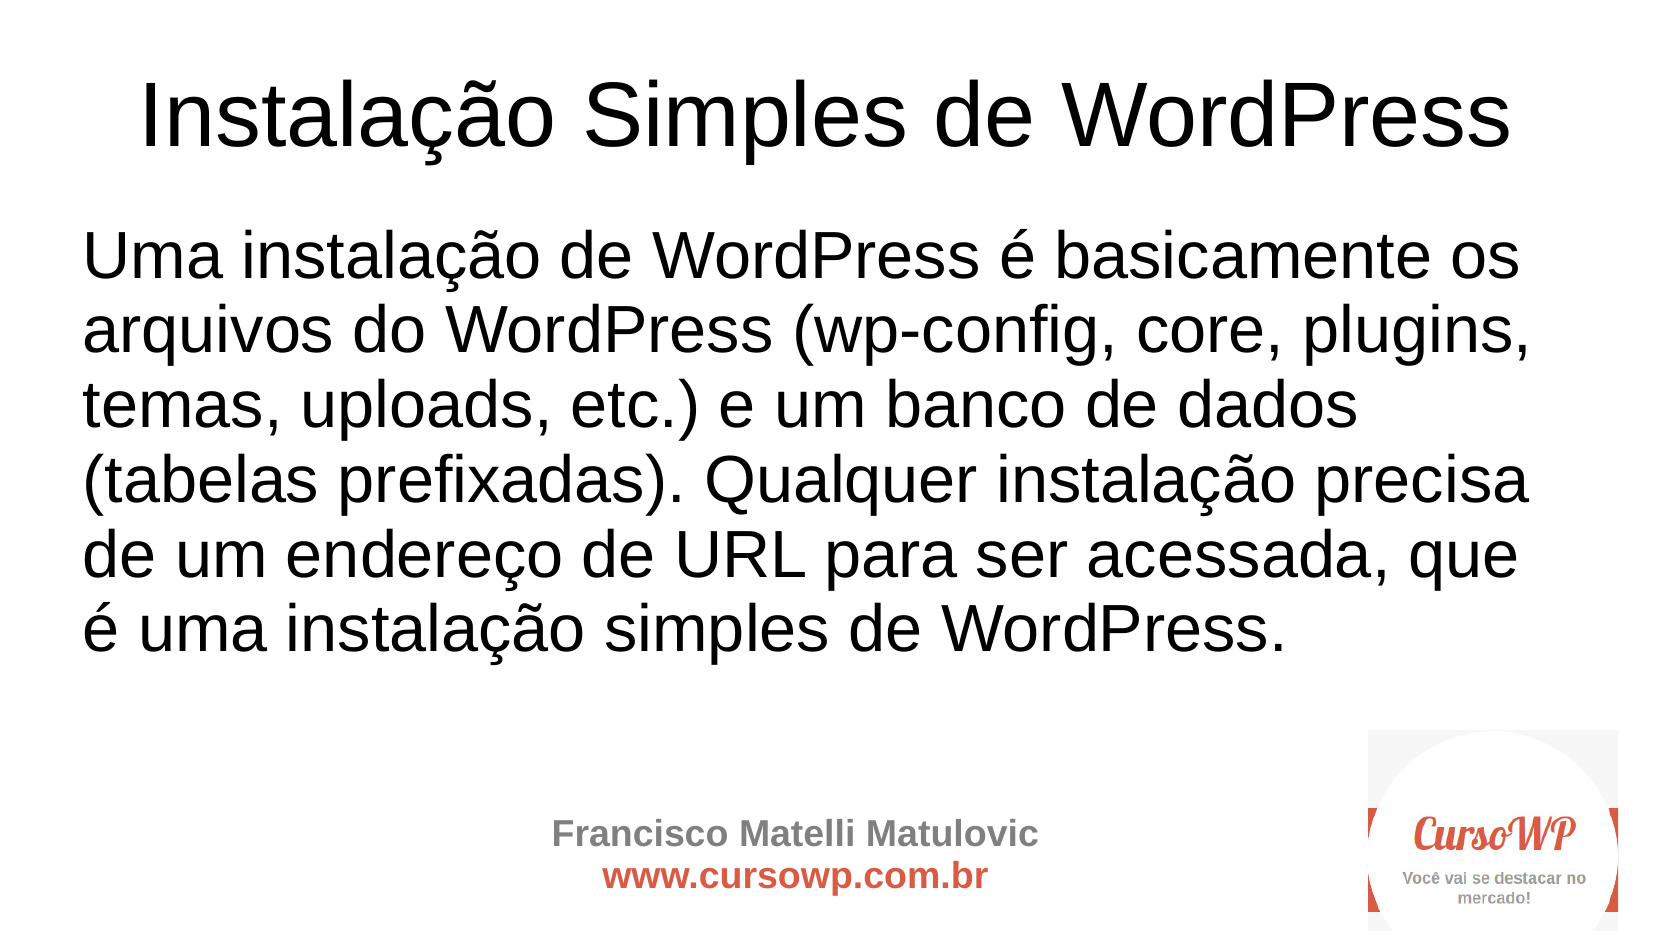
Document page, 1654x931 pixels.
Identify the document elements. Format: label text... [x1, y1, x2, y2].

picture [1368, 730, 1619, 931]
title Instalação Simples de WordPress [82, 37, 1571, 193]
list Uma instalação de WordPress é basicamente os arquivos do WordPress (wp-config, core, plugins, temas, uploads, etc.) e um banco de dados (tabelas prefixadas). Qualquer instalação precisa de um endereço de URL para ser acessada, que é uma instalação simples de WordPress. [82, 217, 1571, 758]
